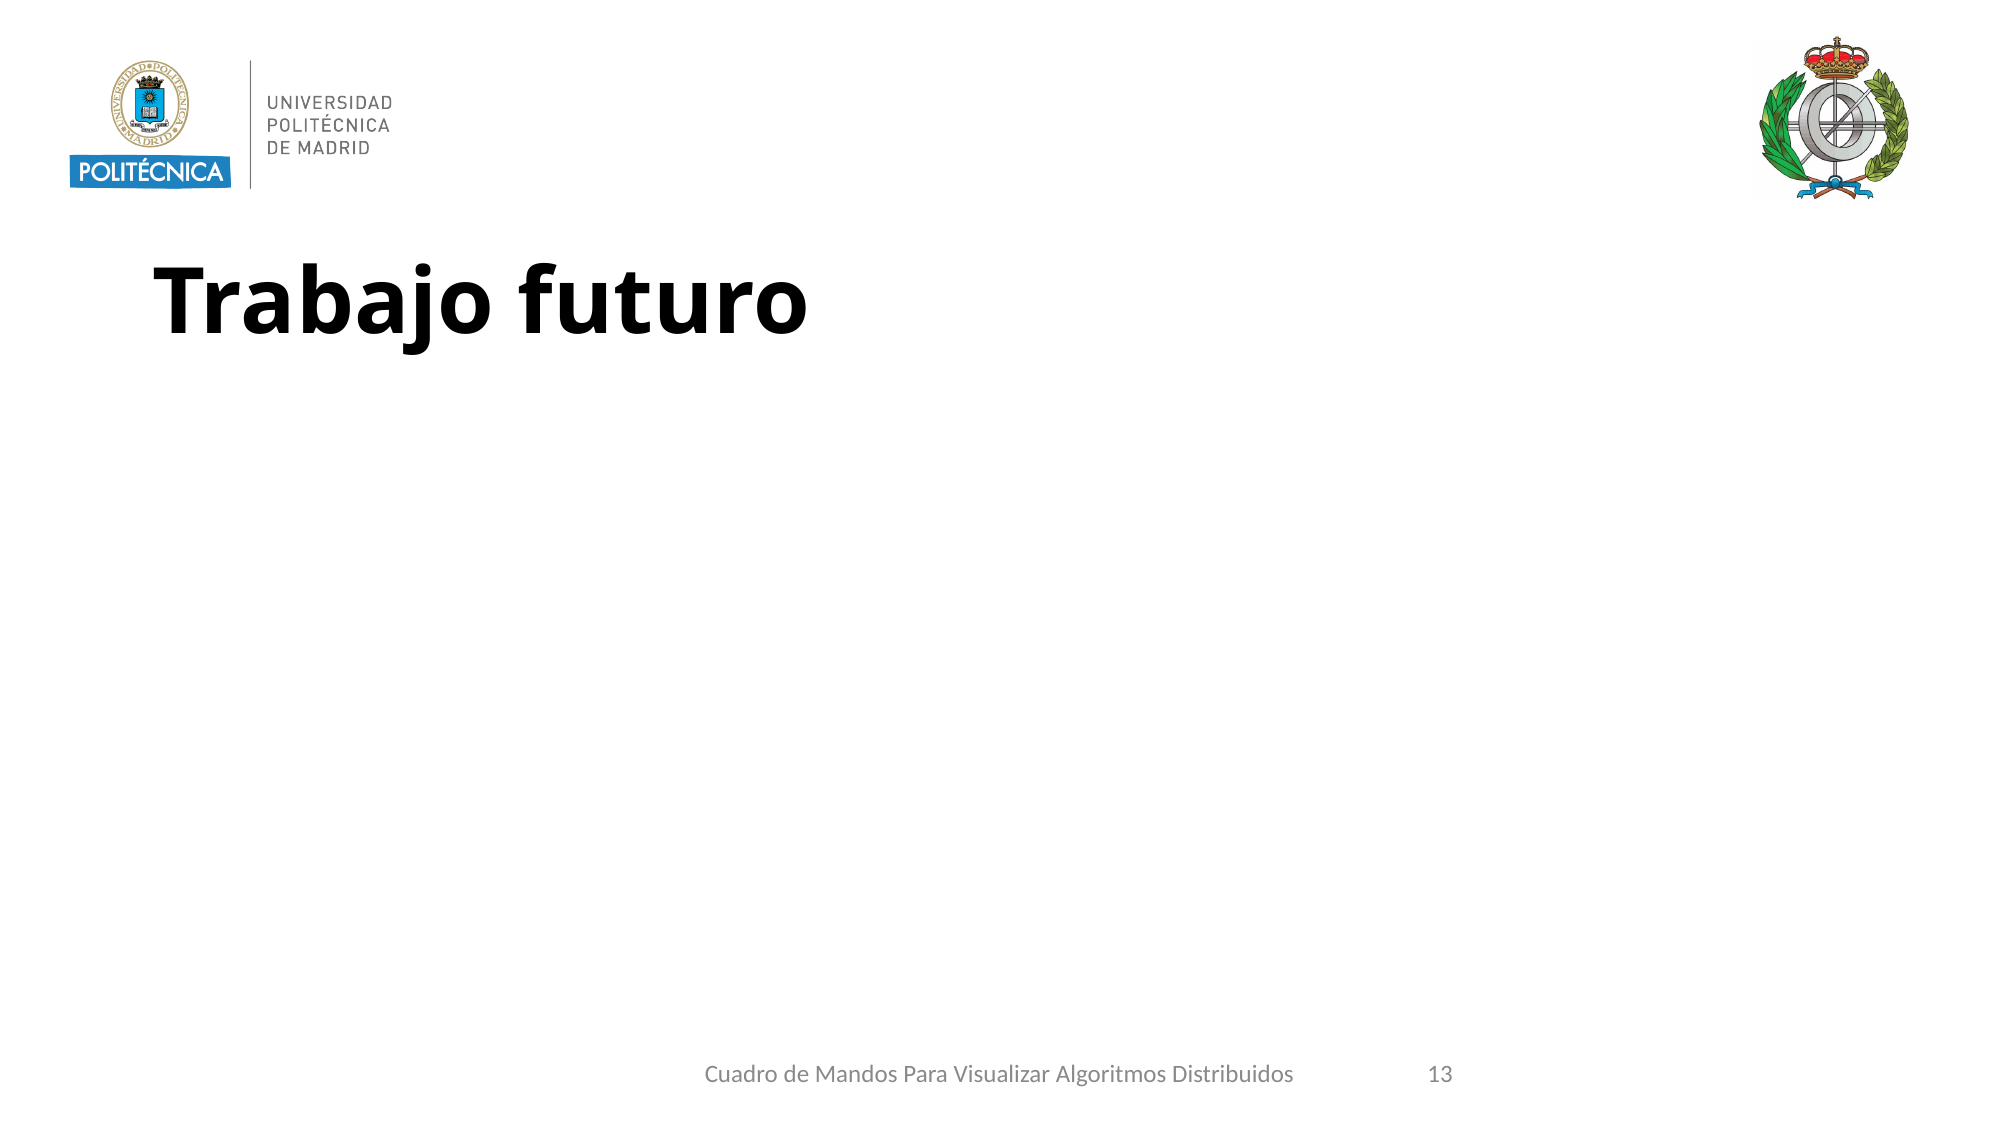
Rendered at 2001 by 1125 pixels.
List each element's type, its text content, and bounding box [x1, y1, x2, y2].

text_box Cuadro de Mandos Para Visualizar Algoritmos Distribuidos [662, 1042, 1338, 1103]
text_box [1412, 1042, 1863, 1103]
picture [1751, 34, 1918, 201]
title Trabajo futuro [137, 214, 1863, 394]
picture [48, 34, 436, 215]
